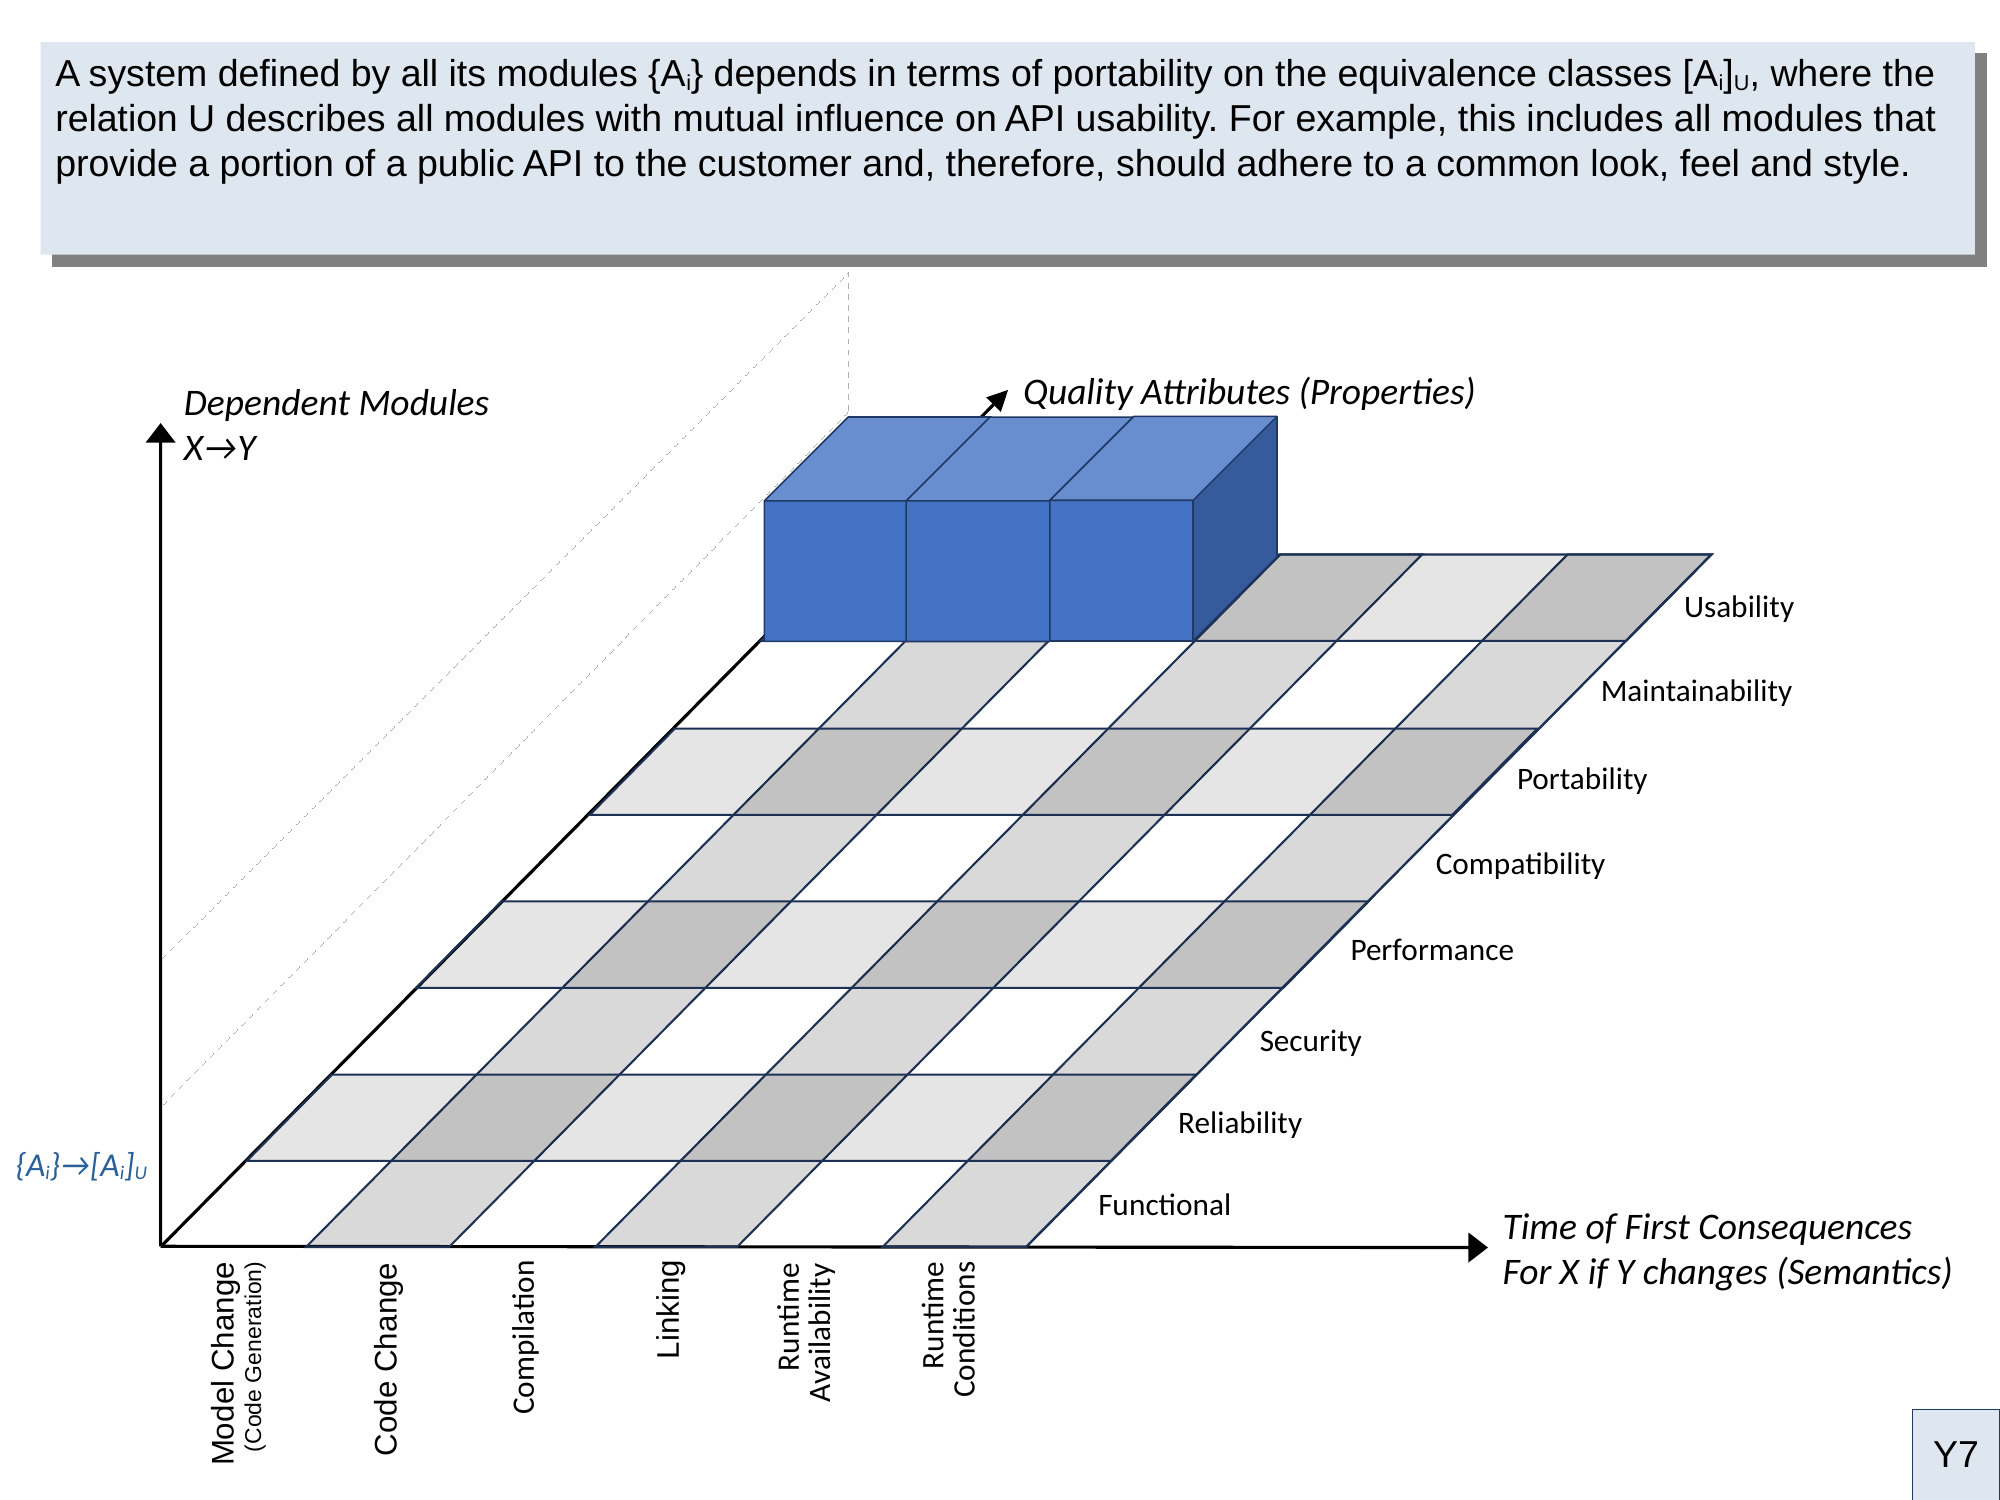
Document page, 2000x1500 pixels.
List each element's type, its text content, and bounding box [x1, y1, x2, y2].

text_box Reliability [1163, 1094, 1359, 1147]
text_box A system defined by all its modules {Ai} depends in terms of portability on the equivalence classes [Ai]U, where the relation U describes all modules with mutual influence on API usability. For example, this includes all modules that provide a portion of a public API to the customer and, therefore, should adhere to a common look, feel and style. [40, 42, 1975, 255]
text_box {Ai}→[Ai]U [0, 645, 163, 1226]
text_box Quality Attributes (Properties) [1008, 359, 1491, 420]
text_box Time of First Consequences For X if Y changes (Semantics) [1487, 1195, 1969, 1300]
text_box Usability [1669, 578, 1820, 631]
text_box Functional [1083, 1177, 1301, 1230]
text_box Dependent Modules X→Y [160, 325, 505, 521]
text_box Maintainability [1585, 663, 1813, 716]
text_box Portability [1502, 751, 1728, 804]
text_box Compatibility [1420, 835, 1694, 889]
text_box Security [1245, 1012, 1428, 1065]
text_box Code Change [361, 1247, 422, 1480]
text_box Runtime Availability [768, 1248, 863, 1455]
text_box Runtime Conditions [912, 1246, 1007, 1480]
text_box Y7 [1912, 1409, 2000, 1500]
text_box Model Change (Code Generation) [198, 1246, 290, 1484]
text_box Performance [1328, 921, 1640, 975]
text_box [246, 417, 1709, 1247]
text_box Compilation [503, 1245, 560, 1480]
text_box Linking [643, 1247, 704, 1480]
